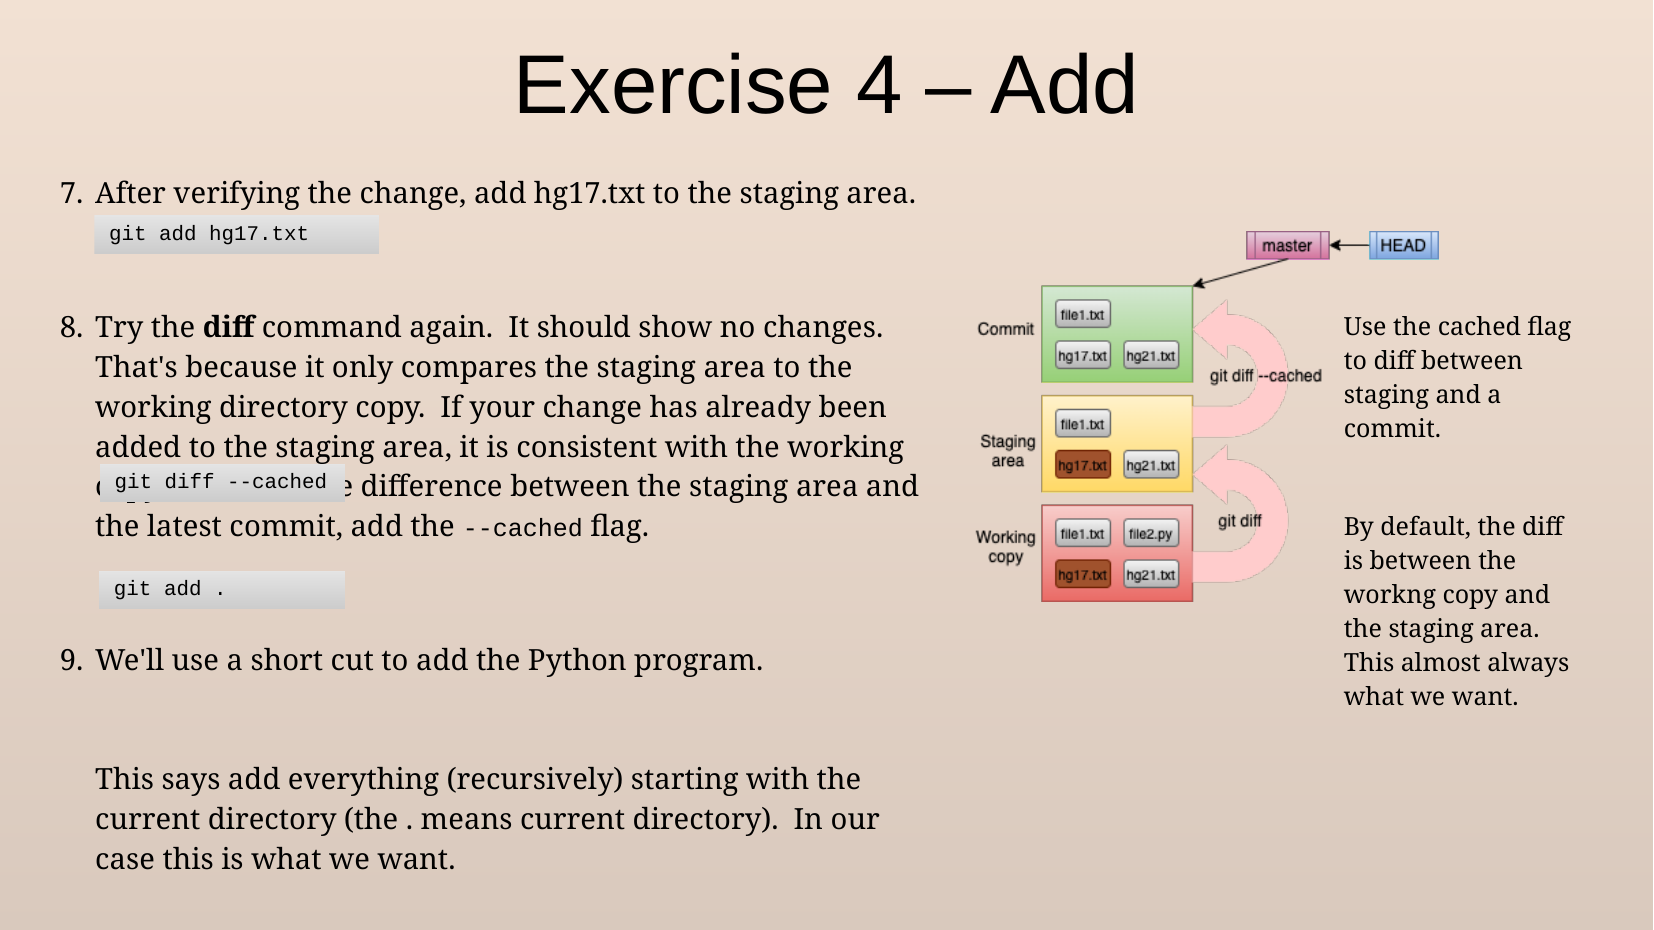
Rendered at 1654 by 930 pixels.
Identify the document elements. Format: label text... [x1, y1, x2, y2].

text_box git diff --cached [99, 463, 346, 502]
picture [972, 231, 1439, 602]
text_box Use the cached flag to diff between staging and a commit. By default, the diff is between the workng copy and the staging area. This almost always what we want. [1329, 301, 1600, 599]
text_box After verifying the change, add hg17.txt to the staging area. Try the diff command again. It should show no changes. That's because it only compares the staging area to the working directory copy. If your change has already been added to the staging area, it is consistent with the working copy. To check the difference between the staging area and the latest commit, add the --cached flag. We'll use a short cut to add the Python program. This says add everything (recursively) starting with the current directory (the . means current directory). In our case this is what we want. It's always good to check the status befor committing. [45, 165, 961, 802]
text_box git add hg17.txt [94, 215, 380, 254]
title Exercise 4 – Add [82, 19, 1571, 151]
text_box git add . [99, 570, 346, 610]
